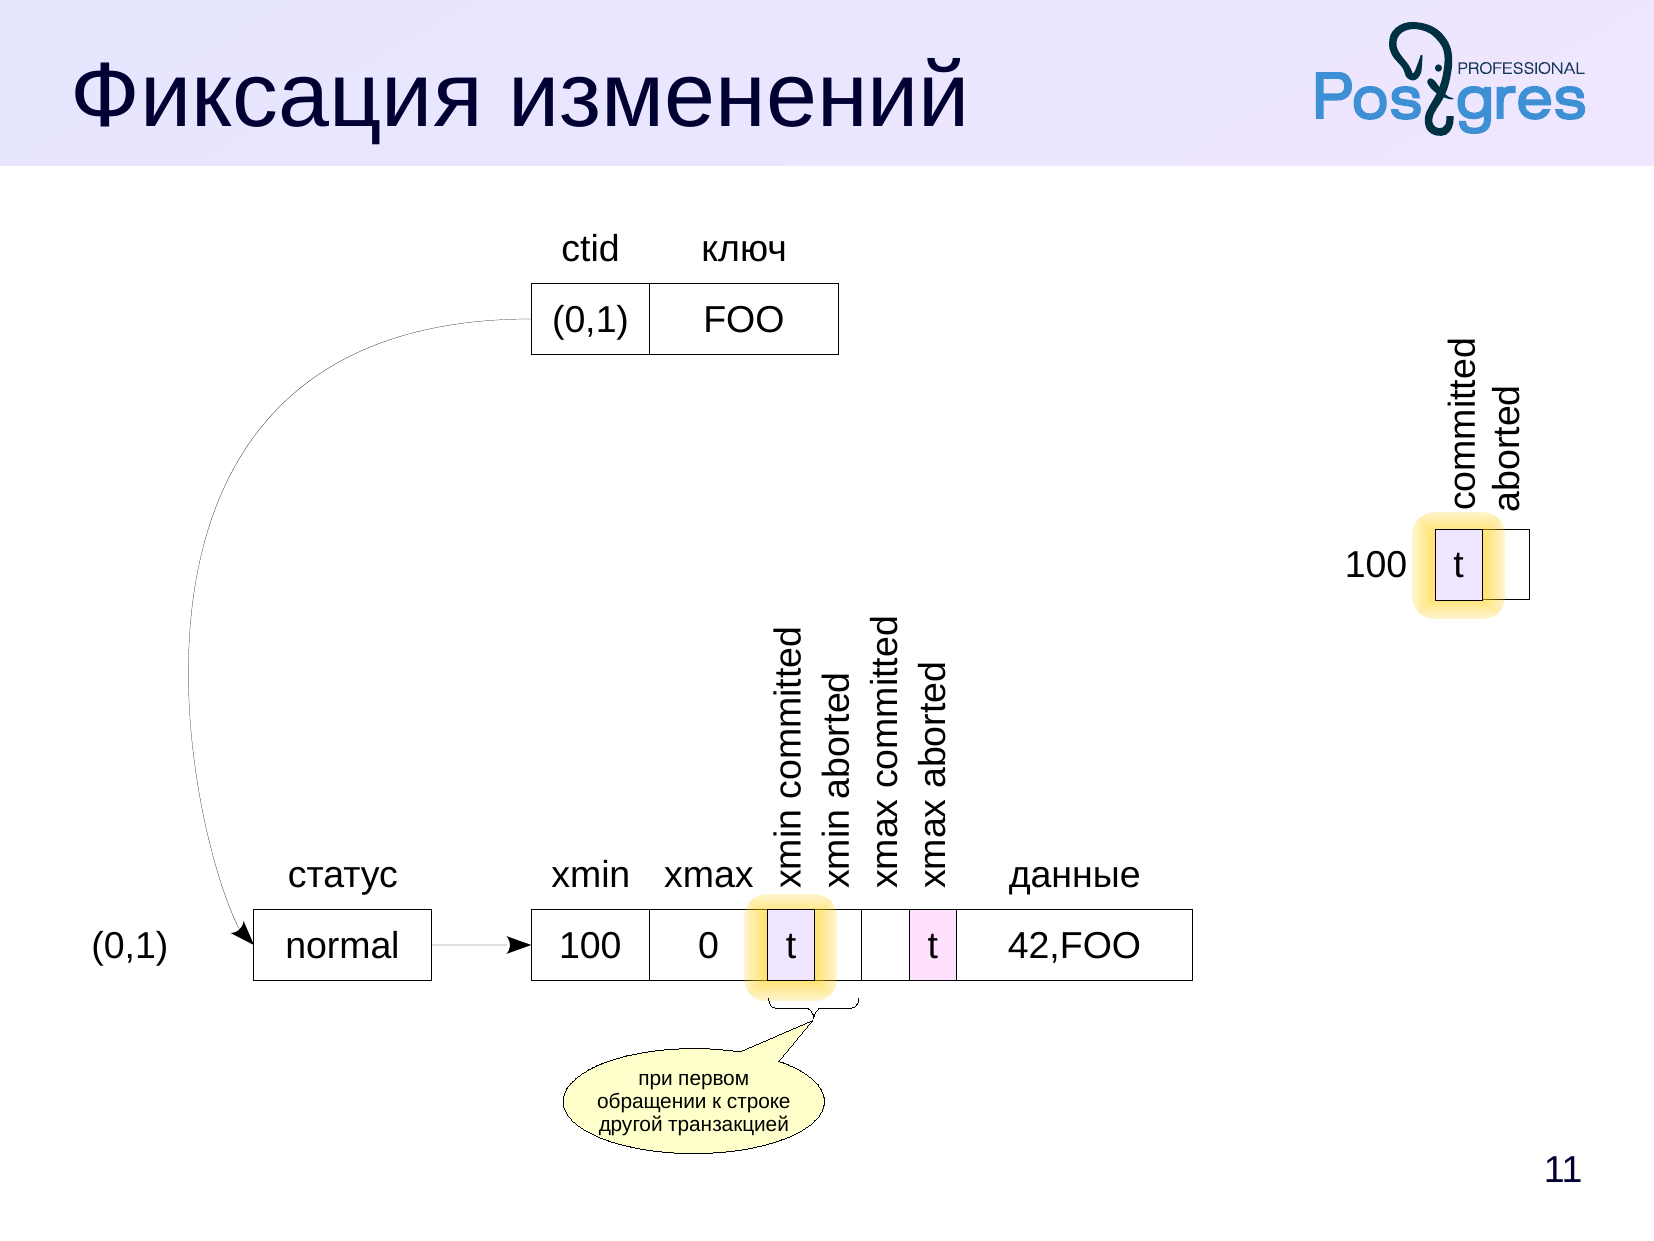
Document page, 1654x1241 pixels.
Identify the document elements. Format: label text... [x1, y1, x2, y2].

text_box 42,FOO [956, 909, 1193, 981]
text_box данные [956, 838, 1193, 909]
text_box aborted [1482, 331, 1530, 527]
text_box xmax [649, 838, 769, 909]
text_box xmax aborted [901, 590, 963, 904]
text_box xmin [531, 838, 649, 909]
text_box при первом обращении к строке другой транзакцией [563, 1020, 825, 1154]
text_box FOO [649, 283, 839, 355]
text_box t [1435, 529, 1483, 601]
text_box xmax committed [855, 590, 901, 904]
text_box 100 [1316, 528, 1413, 600]
text_box [1412, 512, 1530, 619]
text_box 100 [531, 909, 649, 981]
text_box normal [253, 909, 432, 981]
text_box ctid [531, 212, 649, 283]
text_box xmin committed [761, 590, 811, 894]
text_box ключ [649, 212, 839, 283]
text_box 0 [649, 909, 745, 981]
text_box t [909, 909, 956, 981]
text_box (0,1) [531, 283, 649, 355]
text_box статус [254, 838, 432, 909]
text_box [744, 894, 909, 1001]
text_box t [767, 909, 815, 981]
text_box committed [1435, 330, 1489, 512]
title Фиксация изменений [70, 43, 1241, 147]
text_box xmin aborted [811, 590, 855, 904]
text_box (0,1) [70, 909, 190, 981]
